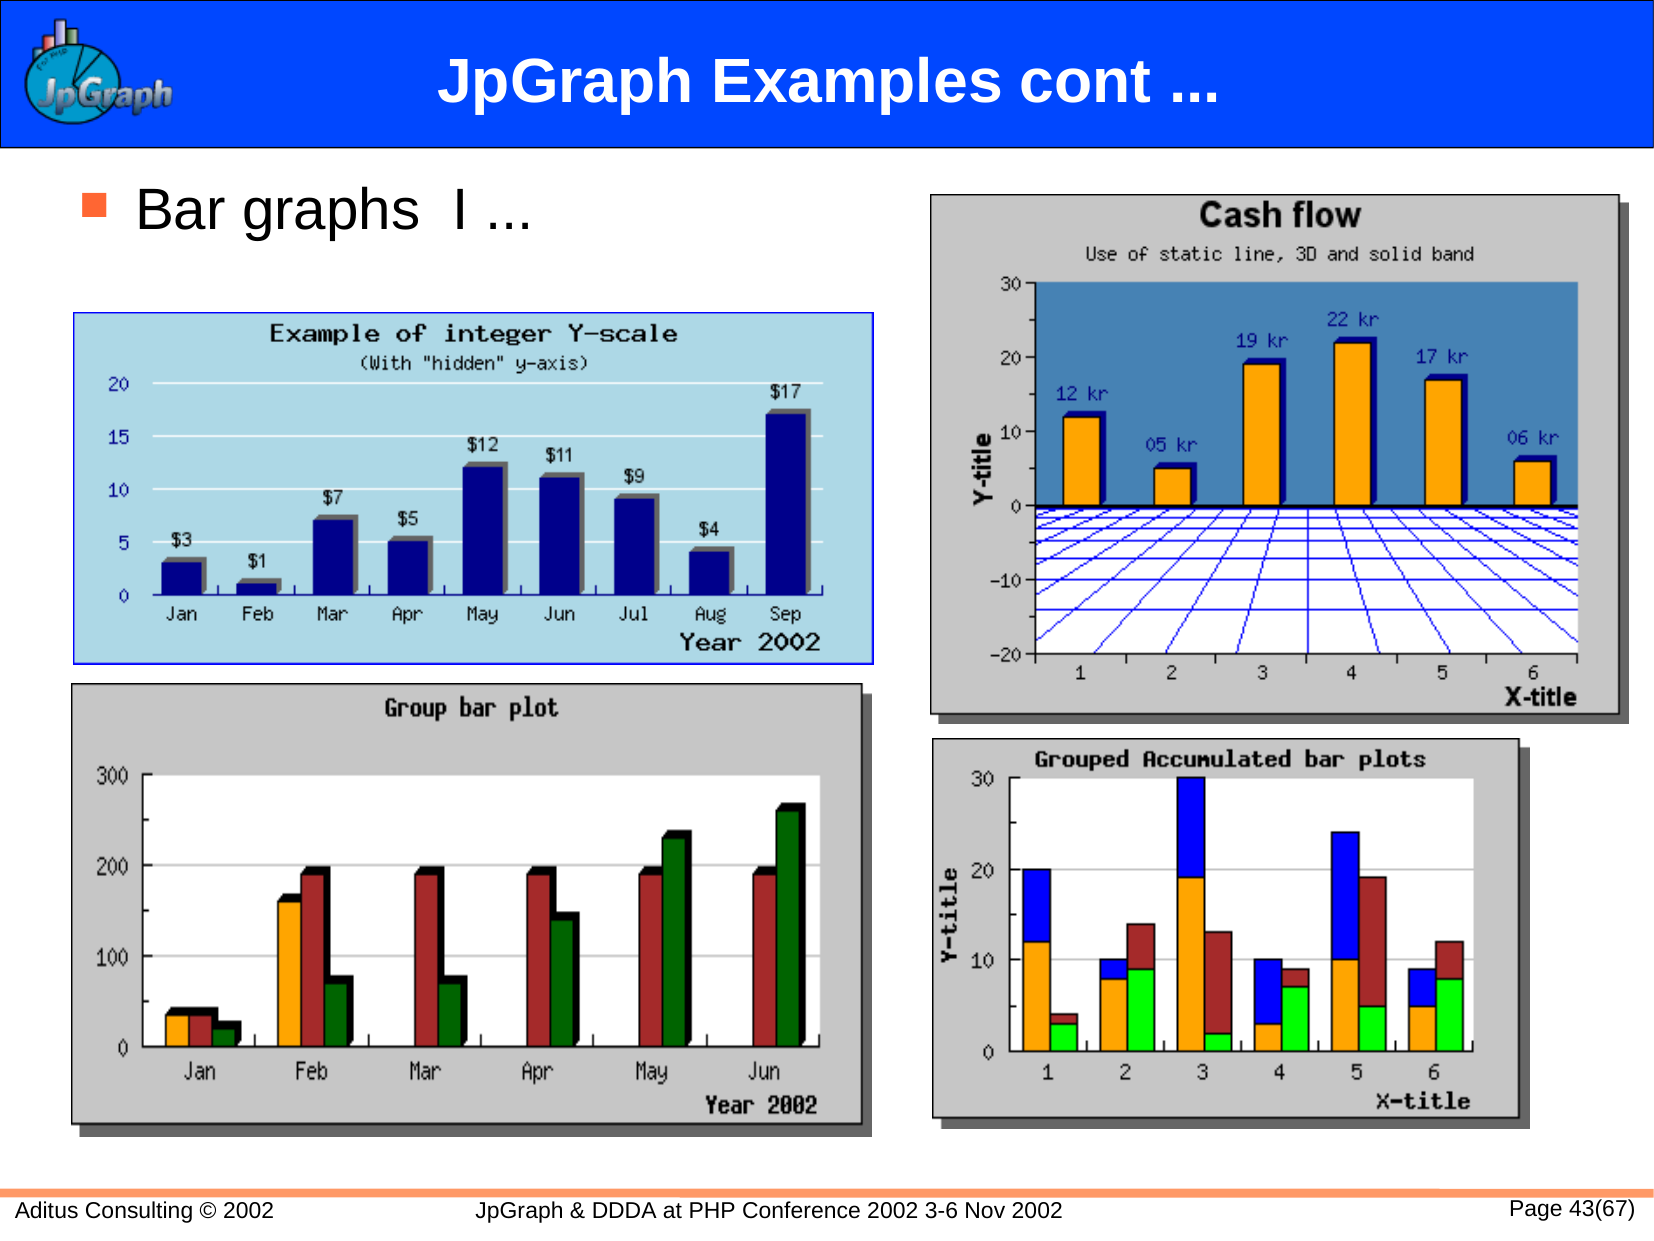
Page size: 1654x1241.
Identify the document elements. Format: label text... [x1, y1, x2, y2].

picture [932, 738, 1530, 1129]
picture [930, 194, 1629, 724]
picture [20, 17, 123, 128]
title JpGraph Examples cont ... [123, 0, 1536, 163]
picture [71, 683, 872, 1137]
list Bar graphs I ... [64, 177, 1580, 296]
picture [73, 312, 874, 665]
